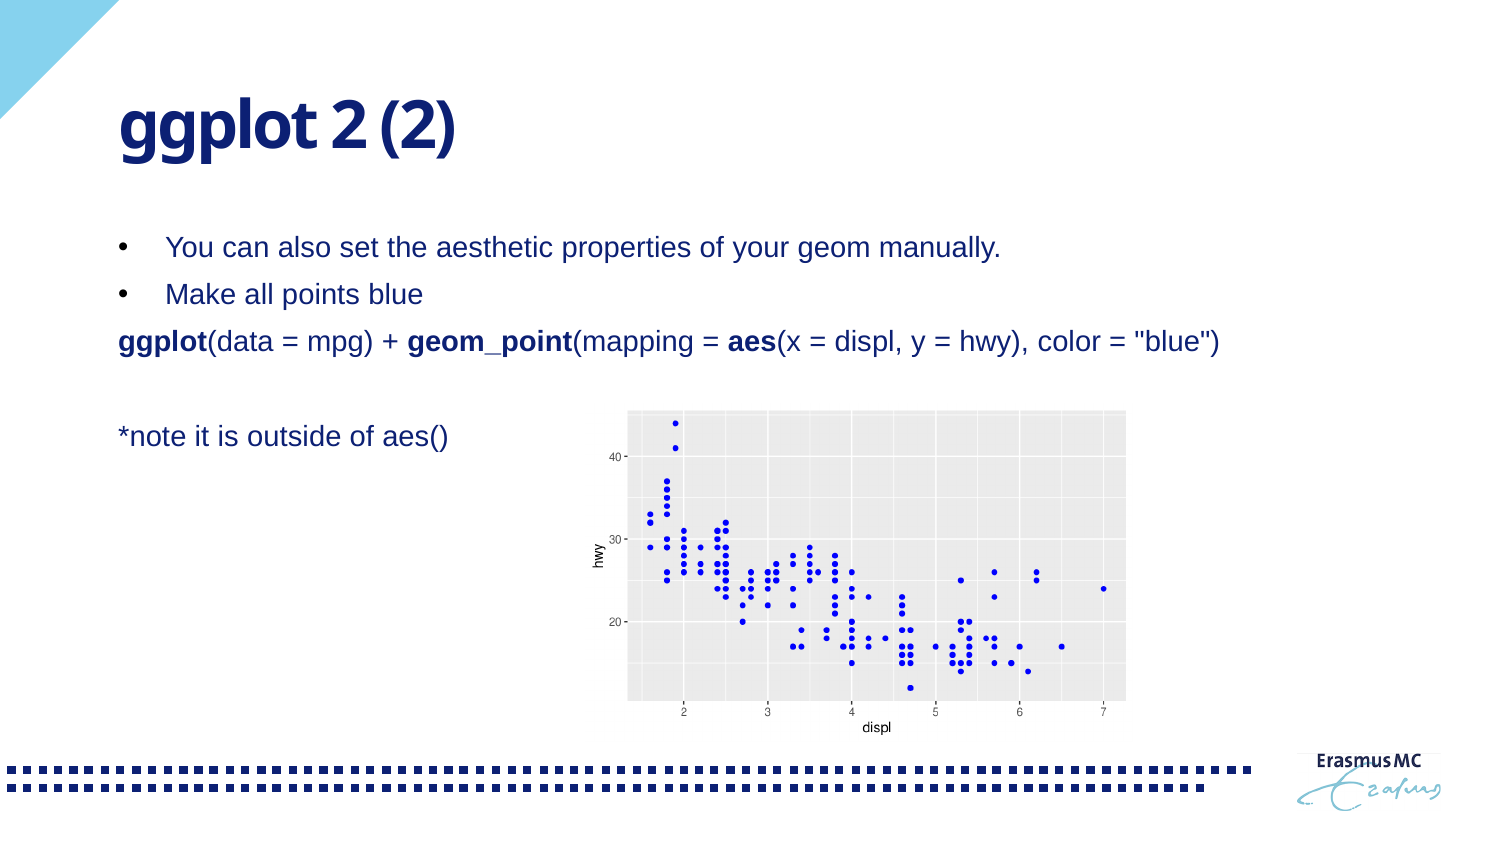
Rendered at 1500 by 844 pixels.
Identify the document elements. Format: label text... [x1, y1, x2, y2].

picture [585, 403, 1133, 742]
title ggplot 2 (2) [103, 44, 1397, 209]
list You can also set the aesthetic properties of your geom manually. Make all points blue ggplot(data = mpg) + geom_point(mapping = aes(x = displ, y = hwy), color = "blue") *note it is outside of aes() [103, 224, 1397, 760]
